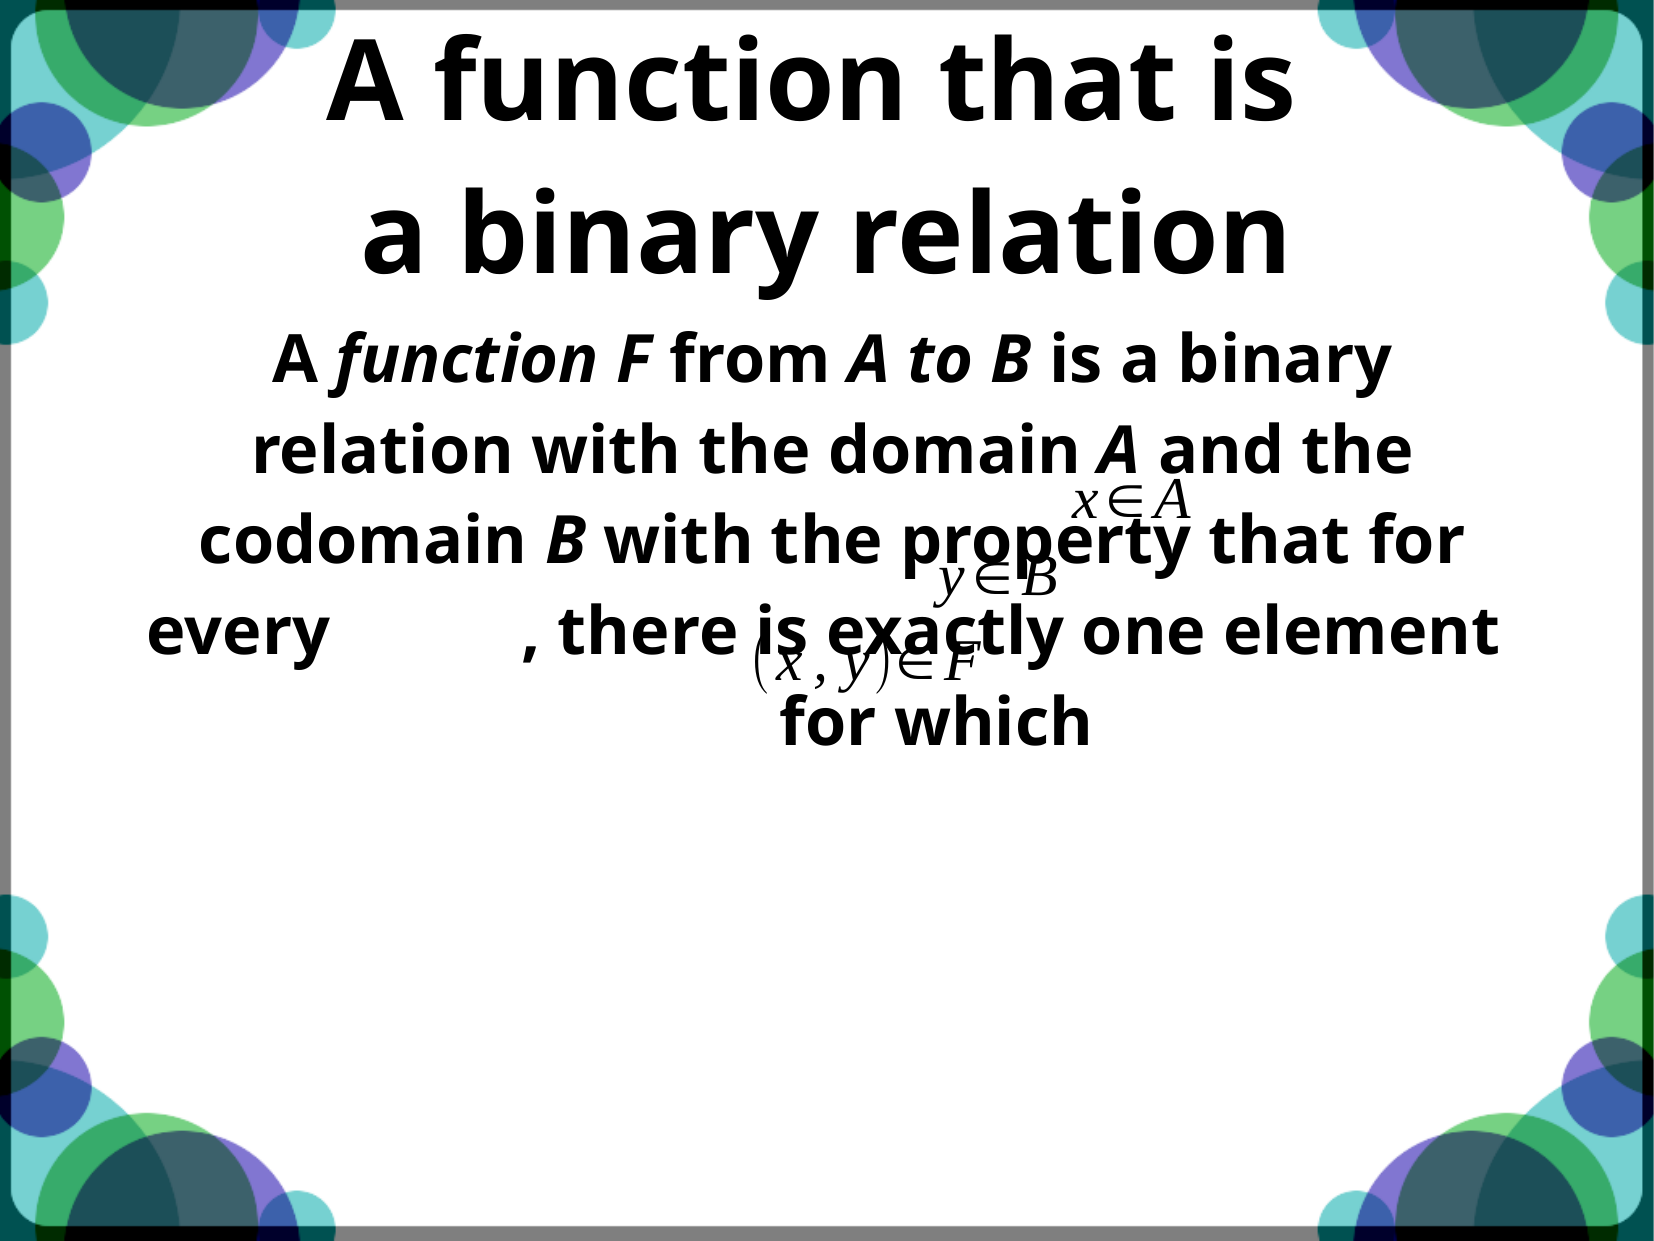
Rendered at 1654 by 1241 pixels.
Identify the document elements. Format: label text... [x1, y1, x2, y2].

chart [1053, 466, 1210, 533]
picture [0, 0, 1654, 1241]
chart [916, 543, 1073, 610]
text_box A function F from A to B is a binary relation with the domain A and the codomain B with the property that for every , there is exactly one element for which [135, 311, 1531, 943]
title A function that is a binary relation [82, 26, 1571, 280]
chart [735, 624, 999, 696]
